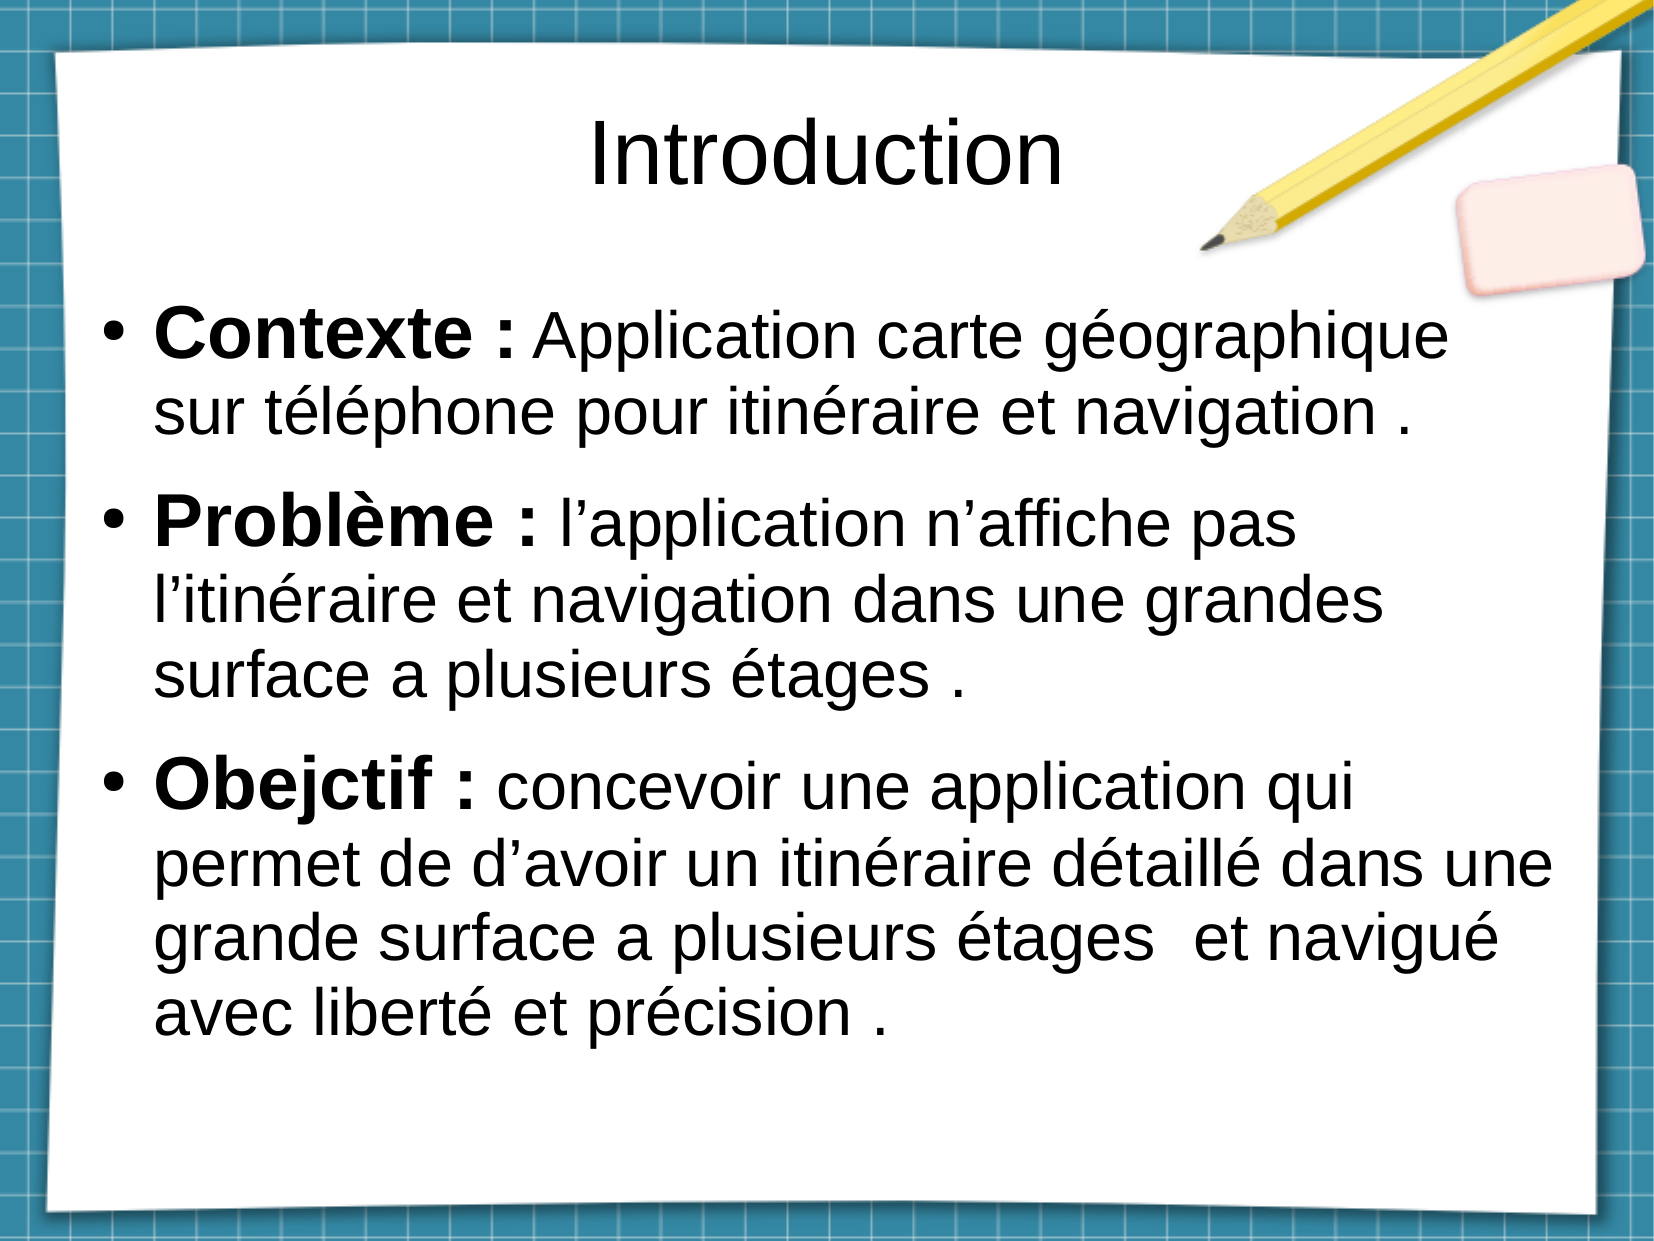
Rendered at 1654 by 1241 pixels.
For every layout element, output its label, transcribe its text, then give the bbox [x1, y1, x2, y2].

list Contexte : Application carte géographique sur téléphone pour itinéraire et navigation . Problème : l’application n’affiche pas l’itinéraire et navigation dans une grandes surface a plusieurs étages . Obejctif : concevoir une application qui permet de d’avoir un itinéraire détaillé dans une grande surface a plusieurs étages et navigué avec liberté et précision . [82, 290, 1571, 1182]
picture [0, 0, 1654, 1241]
title Introduction [82, 49, 1571, 257]
